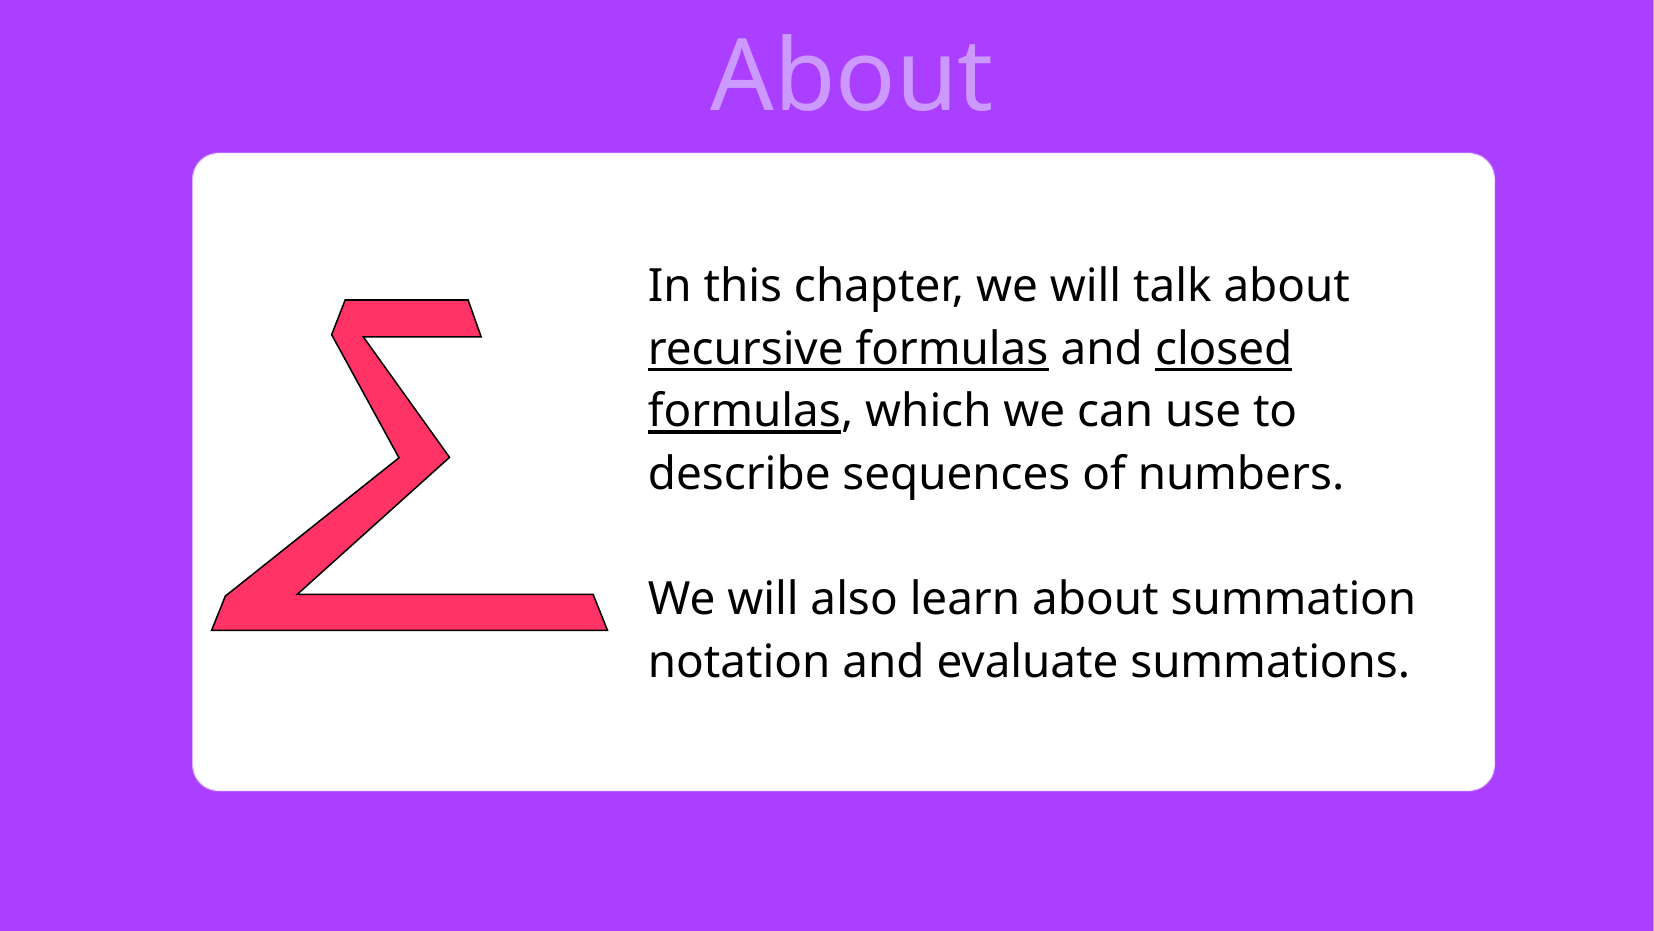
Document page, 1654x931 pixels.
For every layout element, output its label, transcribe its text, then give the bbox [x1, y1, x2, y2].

text_box Σ [211, 300, 608, 631]
picture [0, 0, 1654, 931]
text_box In this chapter, we will talk about recursive formulas and closed formulas, which we can use to describe sequences of numbers. We will also learn about summation notation and evaluate summations. [647, 175, 1485, 768]
title About [193, 13, 1511, 130]
